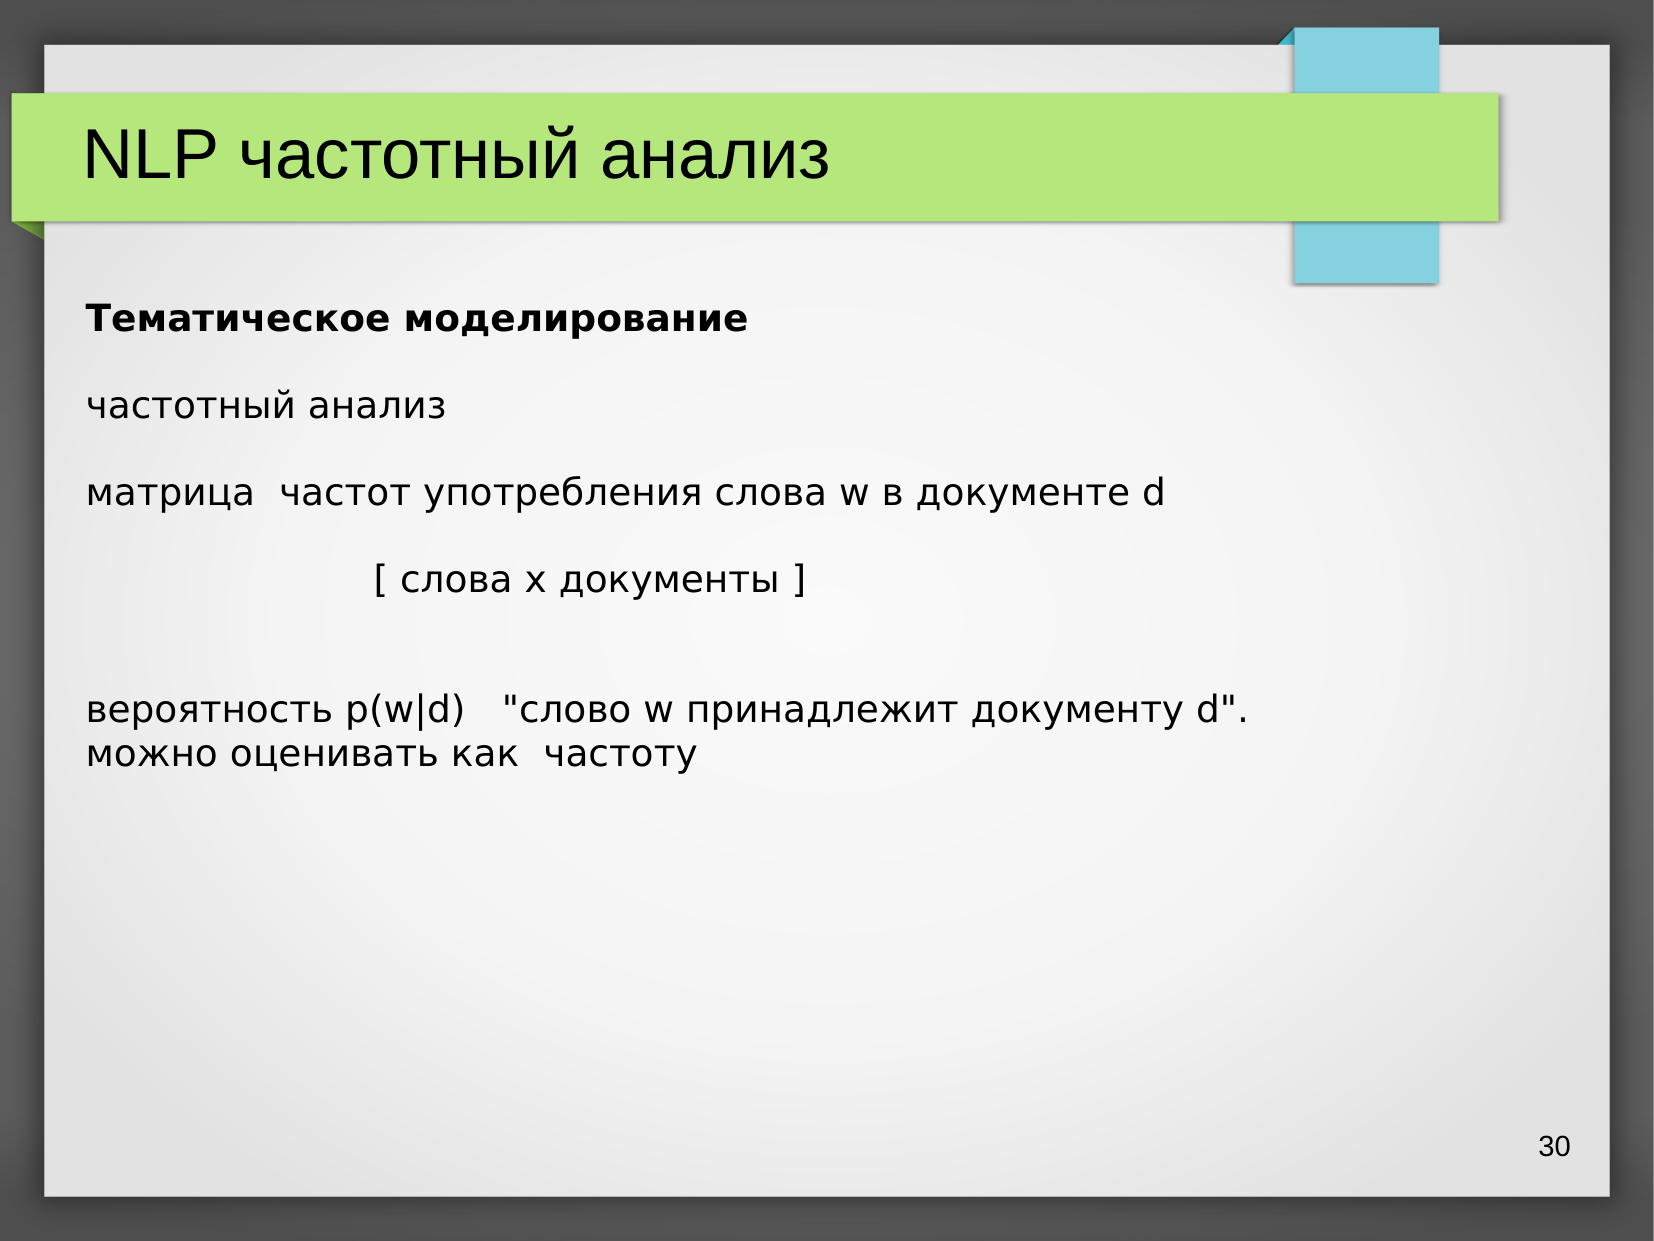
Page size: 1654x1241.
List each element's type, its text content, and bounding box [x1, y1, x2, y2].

title NLP частотный анализ [82, 114, 1406, 194]
picture [0, 0, 1654, 1241]
text_box Тематическое моделирование частотный анализ матрица частот употребления слова w в документе d [ слова x документы ] вероятность p(w|d) "слово w принадлежит документу d". можно оценивать как частоту [70, 289, 1583, 1158]
